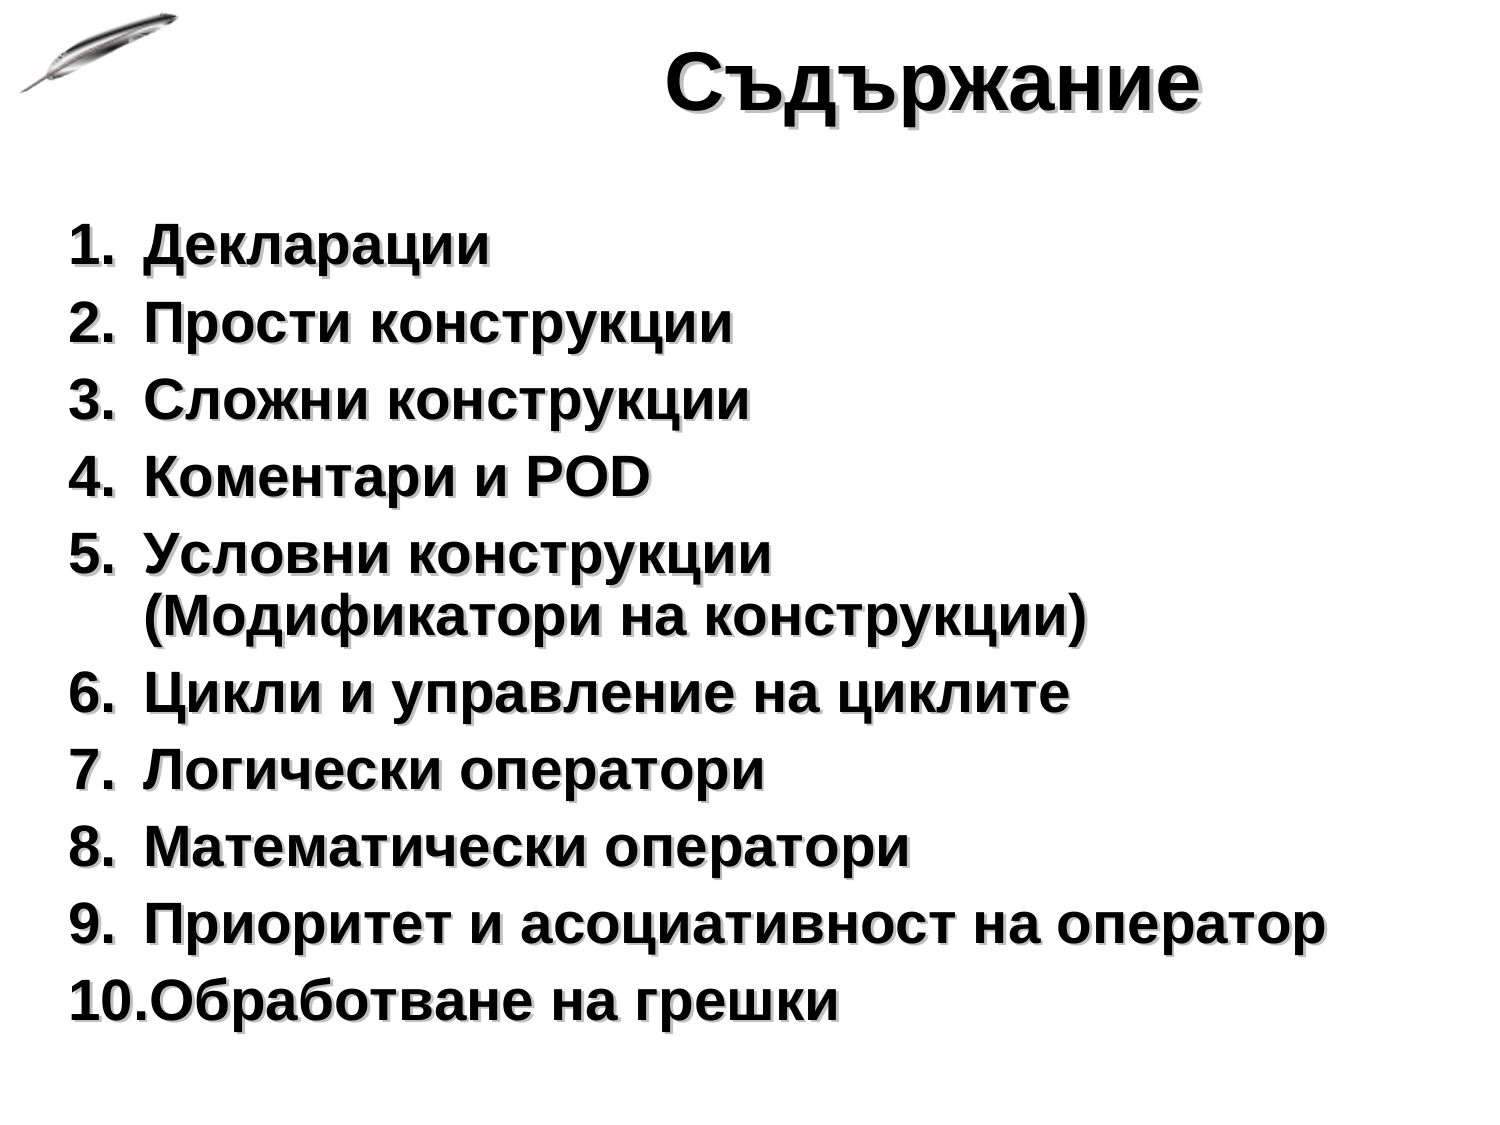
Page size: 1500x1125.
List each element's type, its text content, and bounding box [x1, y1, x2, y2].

list Декларации Прости конструкции Сложни конструкции Коментари и POD Условни конструкции (Модификатори на конструкции) Цикли и управление на циклите Логически оператори Математически оператори Приоритет и асоциативност на оператор Обработване на грешки [53, 208, 1447, 1125]
title Съдържание [649, 11, 1459, 161]
picture [16, 11, 184, 95]
